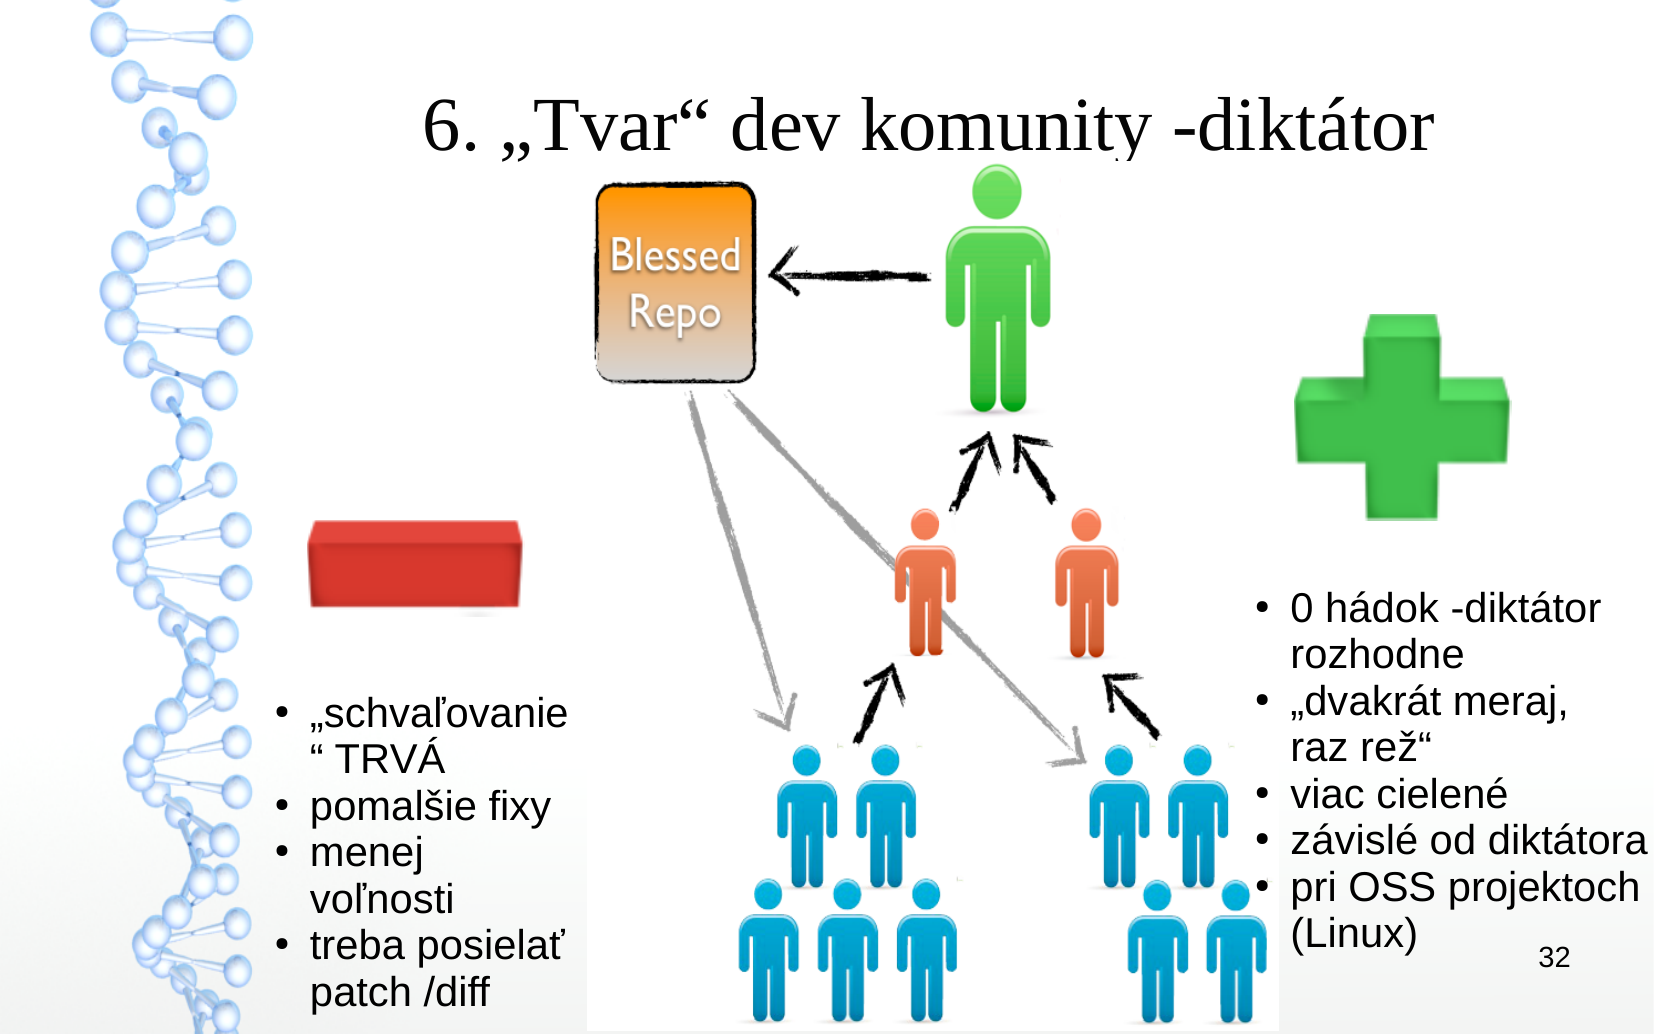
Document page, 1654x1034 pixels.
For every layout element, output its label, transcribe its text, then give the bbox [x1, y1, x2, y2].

title 6. „Tvar“ dev komunity -diktátor [265, 39, 1595, 210]
picture [0, 0, 1654, 1034]
text_box 0 hádok -diktátor rozhodne „dvakrát meraj, raz rež“ viac cielené závislé od diktátora pri OSS projektoch (Linux) [1240, 577, 1654, 1021]
text_box „schvaľovanie“ TRVÁ pomalšie fixy menej voľnosti treba posielať patch /diff [259, 682, 588, 1023]
